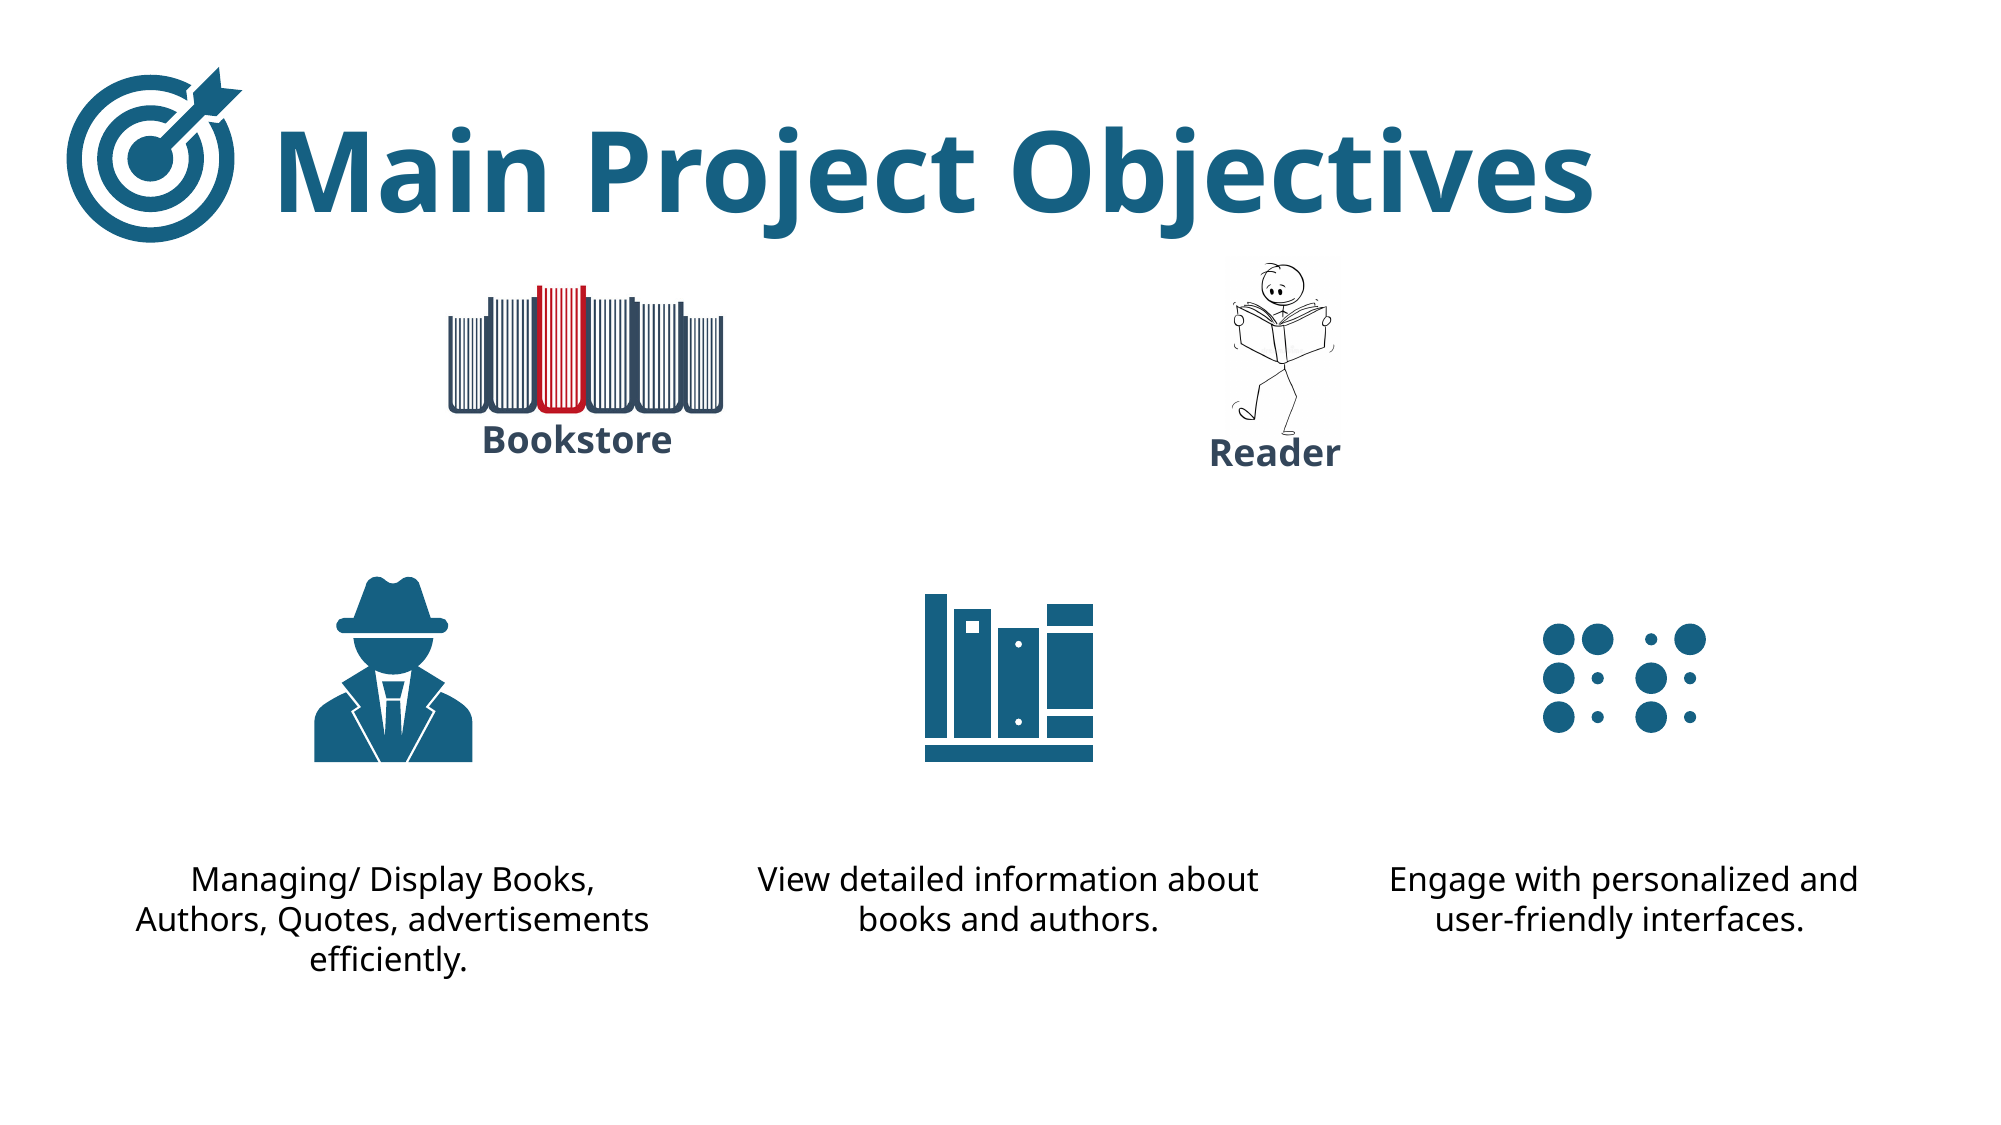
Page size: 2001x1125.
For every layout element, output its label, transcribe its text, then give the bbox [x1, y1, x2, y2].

text_box [275, 560, 511, 796]
text_box [1507, 560, 1742, 796]
text_box Bookstore [466, 415, 727, 469]
picture [48, 49, 260, 262]
picture [438, 282, 736, 427]
text_box View detailed information about books and authors. [746, 858, 1271, 977]
title Main Project Objectives [260, 101, 1729, 244]
text_box [891, 560, 1127, 796]
text_box Managing/ Display Books, Authors, Quotes, advertisements efficiently. [131, 858, 656, 977]
text_box Engage with personalized and user-friendly interfaces. [1362, 858, 1887, 977]
picture [1225, 256, 1341, 428]
text_box Reader [1193, 428, 1373, 482]
